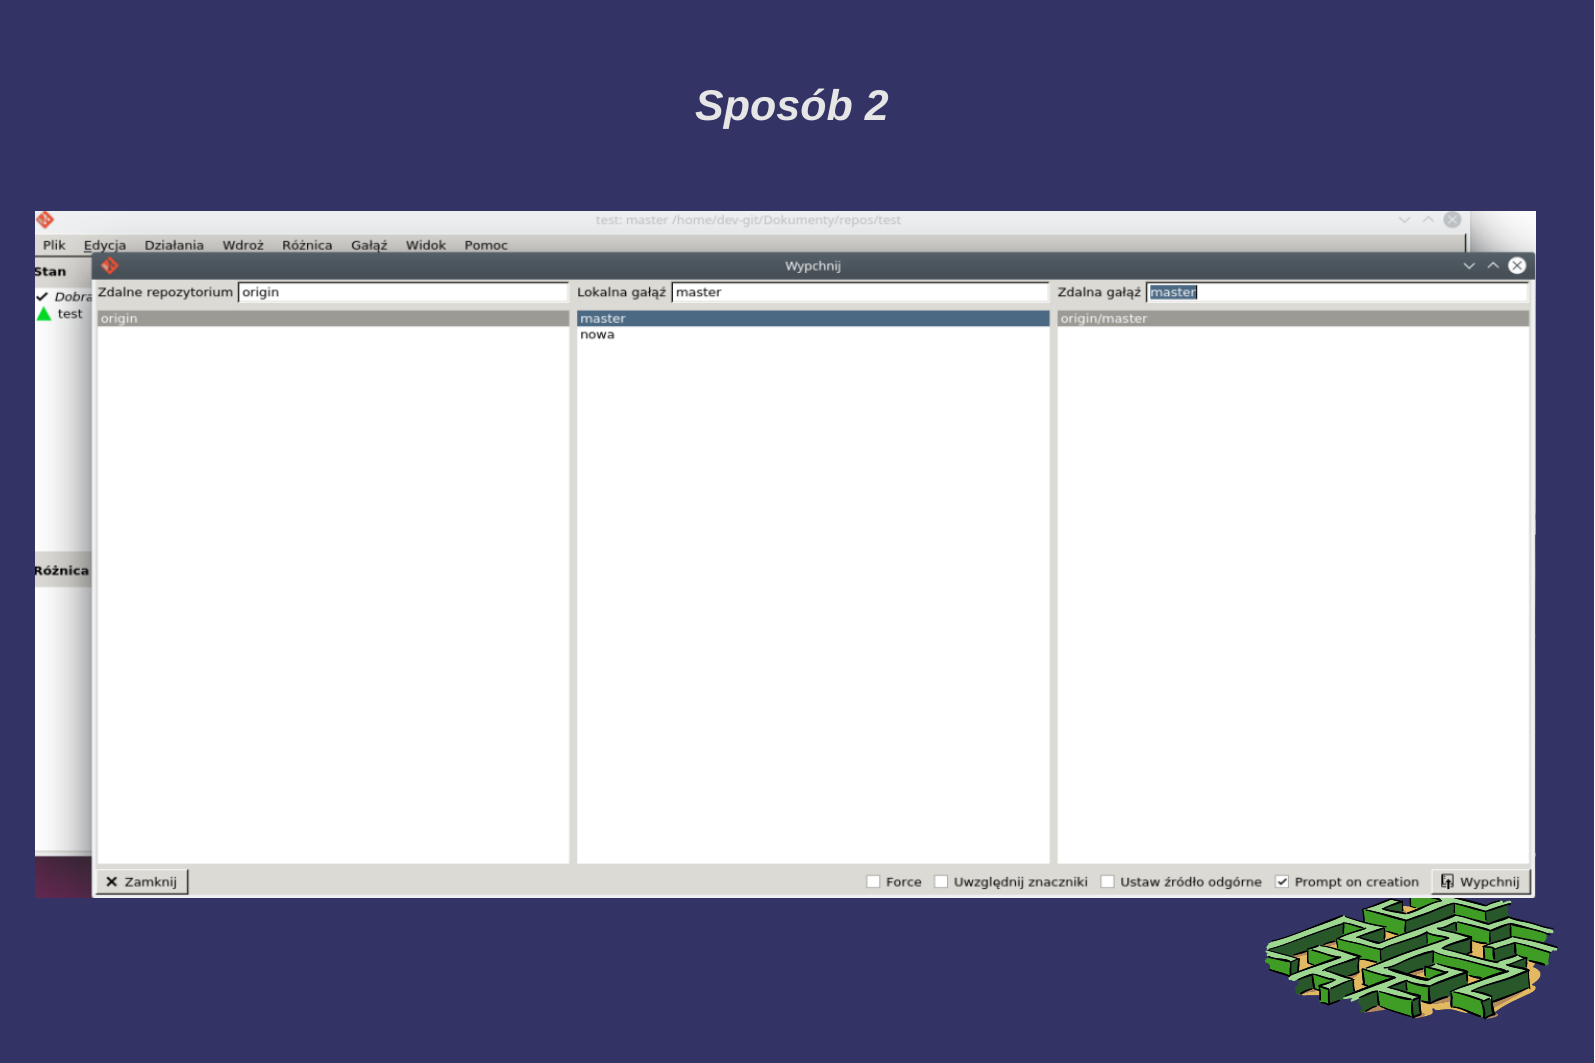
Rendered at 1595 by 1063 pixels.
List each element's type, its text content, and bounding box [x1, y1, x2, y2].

picture [35, 211, 1536, 898]
title Sposób 2 [117, 16, 1479, 194]
